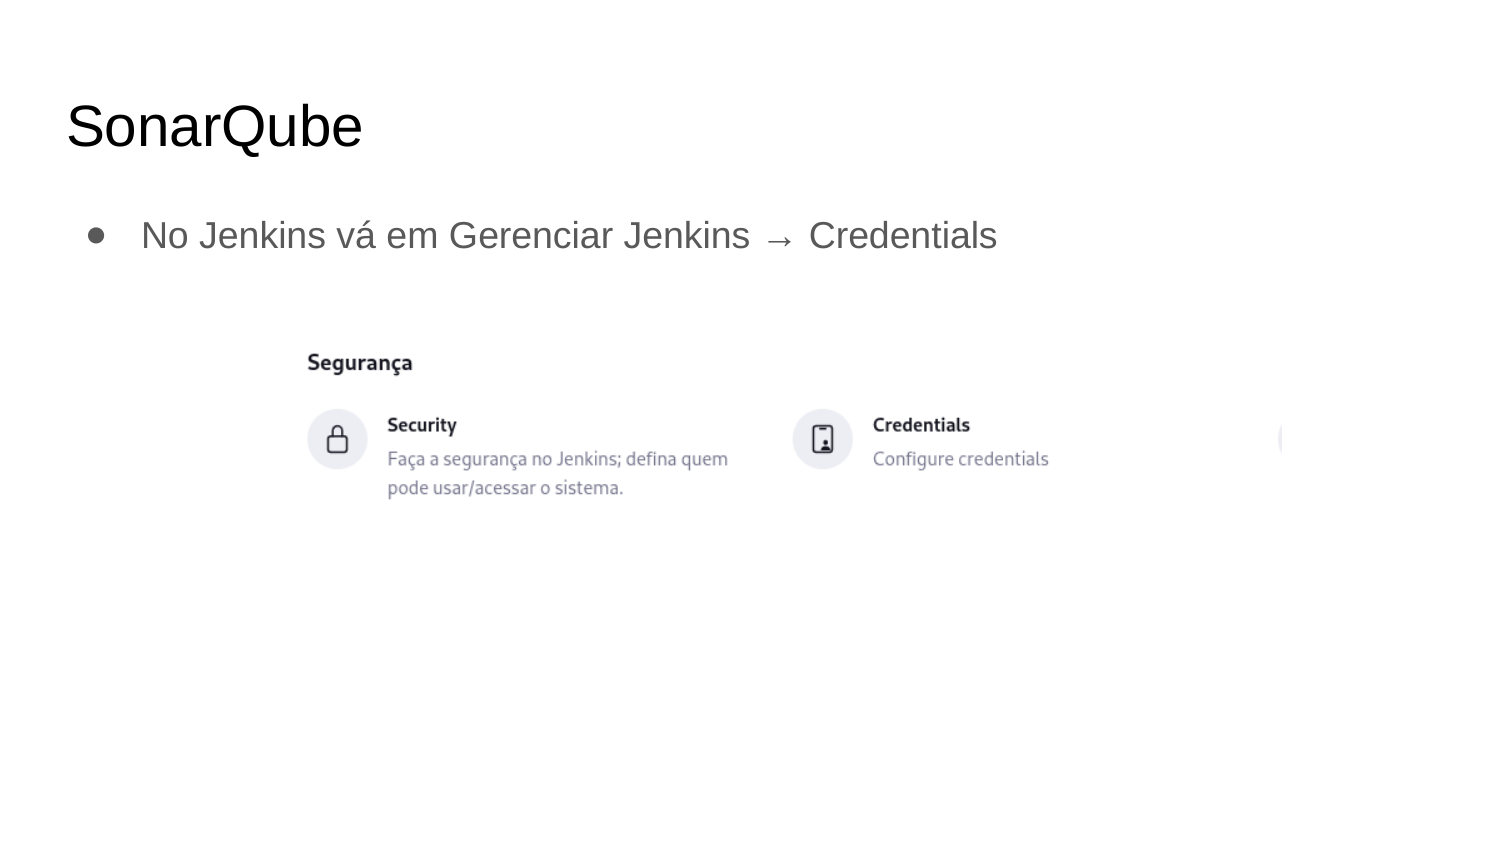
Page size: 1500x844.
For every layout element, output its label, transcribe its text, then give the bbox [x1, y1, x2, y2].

picture [235, 320, 1282, 533]
title SonarQube [51, 72, 1449, 167]
list No Jenkins vá em Gerenciar Jenkins → Credentials [51, 189, 1489, 750]
